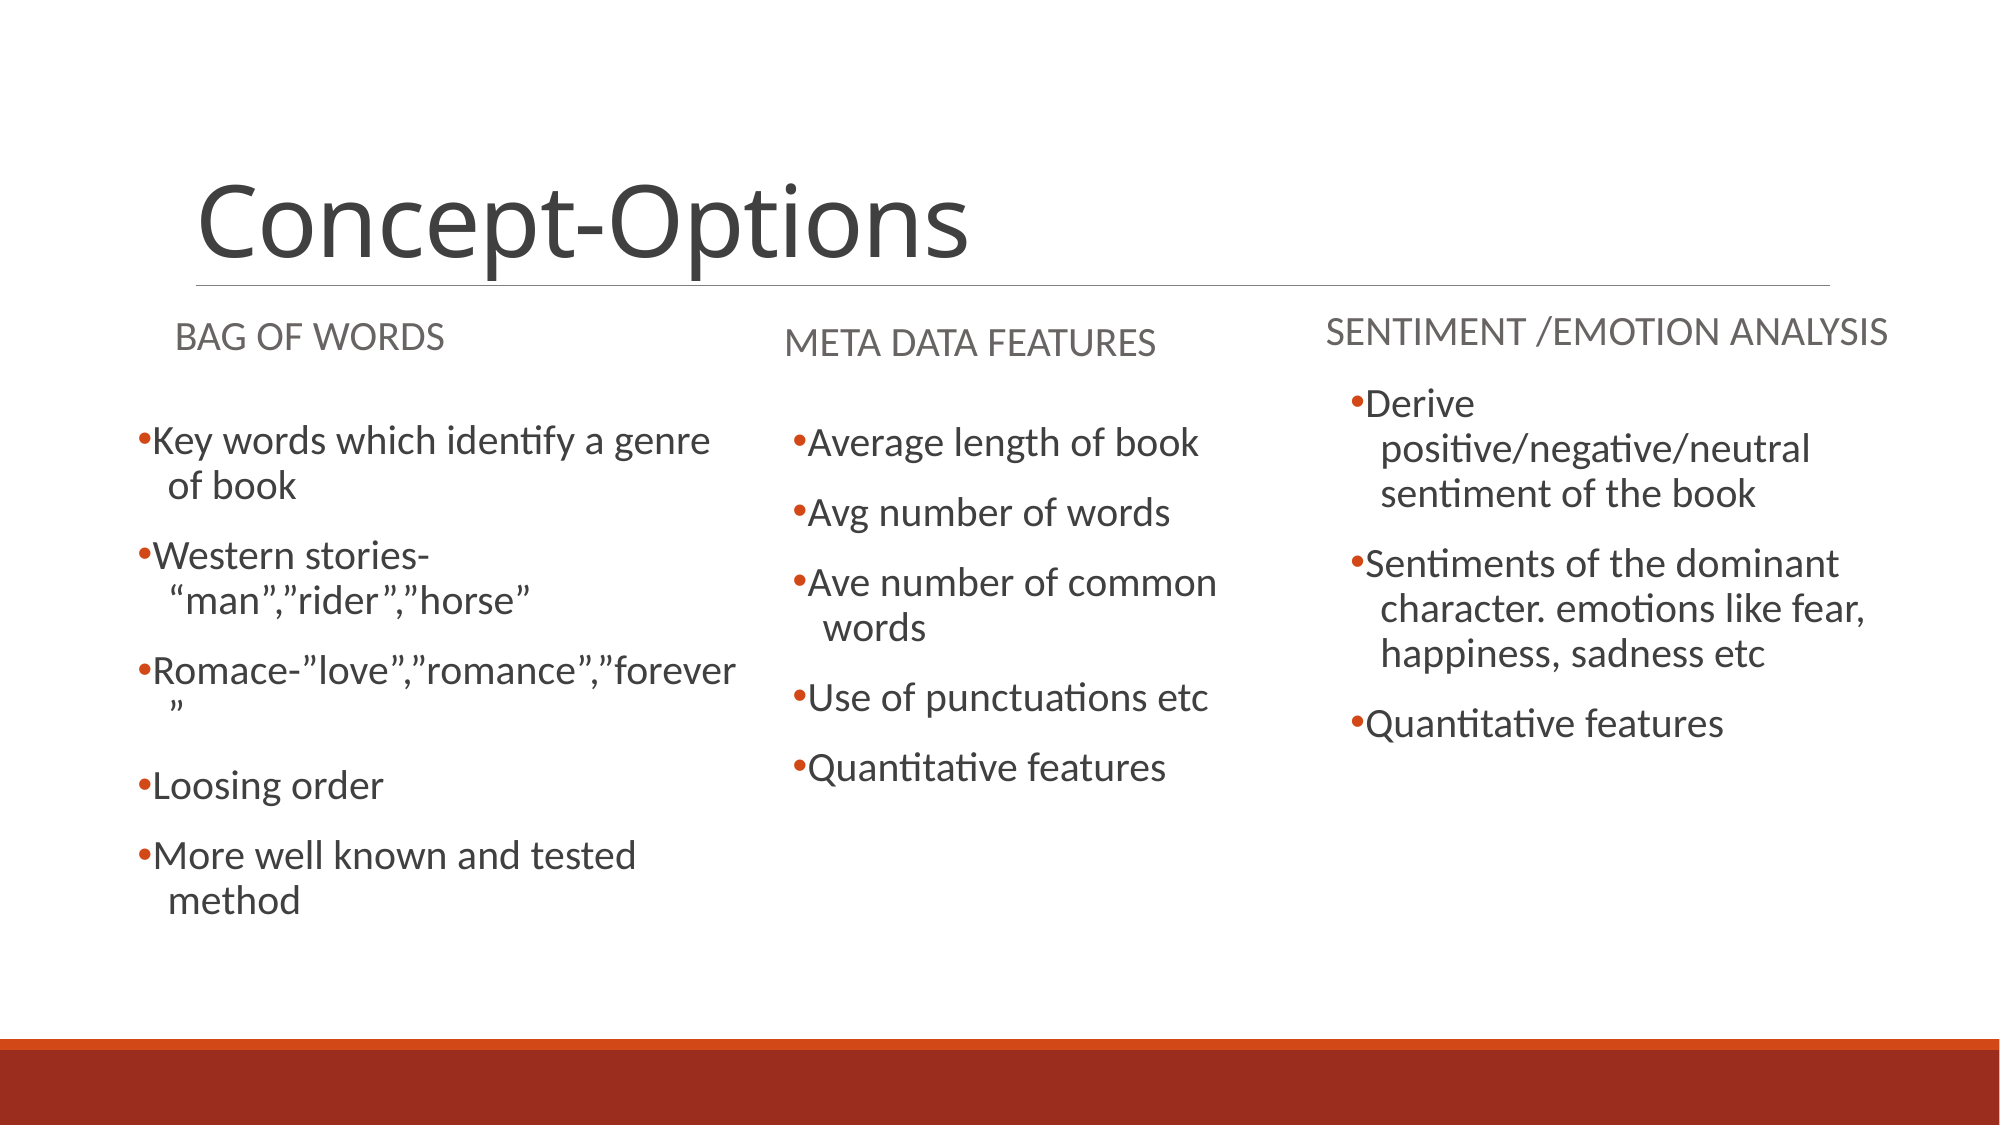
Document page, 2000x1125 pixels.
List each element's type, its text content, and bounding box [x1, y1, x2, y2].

list Key words which identify a genre of book Western stories- “man”,”rider”,”horse” Romace-”love”,”romance”,”forever” Loosing order More well known and tested method [137, 410, 751, 1016]
list Meta data features [769, 299, 1296, 385]
list Average length of book Avg number of words Ave number of common words Use of punctuations etc Quantitative features [792, 412, 1311, 1106]
text_box Derive positive/negative/neutral sentiment of the book Sentiments of the dominant character. emotions like fear, happiness, sadness etc Quantitative features [1335, 373, 1885, 766]
text_box Sentiment /Emotion Analysis [1310, 296, 1931, 363]
list Bag of words [159, 299, 687, 374]
title Concept-Options [179, 47, 1830, 286]
